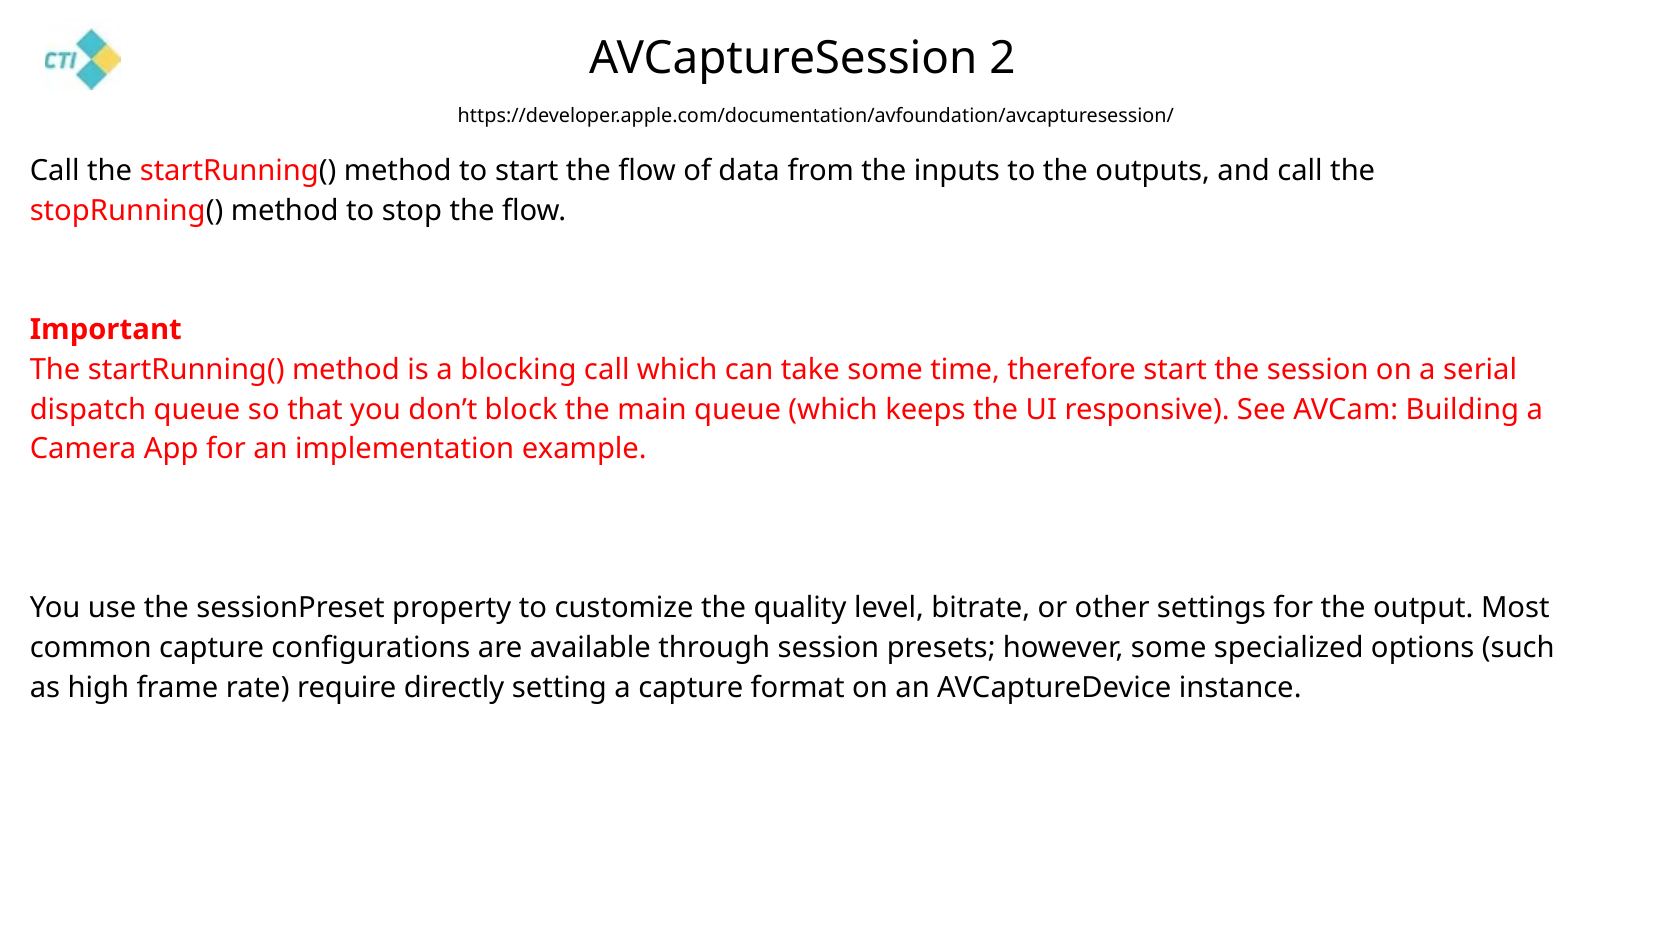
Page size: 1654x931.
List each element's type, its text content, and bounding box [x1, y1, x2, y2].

text_box AVCaptureSession 2 [225, 17, 1381, 136]
picture [45, 18, 121, 91]
text_box https://developer.apple.com/documentation/avfoundation/avcapturesession/ [442, 93, 1411, 142]
text_box Call the startRunning() method to start the flow of data from the inputs to the outputs, and call the stopRunning() method to stop the flow. Important The startRunning() method is a blocking call which can take some time, therefore start the session on a serial dispatch queue so that you don’t block the main queue (which keeps the UI responsive). See AVCam: Building a Camera App for an implementation example. You use the sessionPreset property to customize the quality level, bitrate, or other settings for the output. Most common capture configurations are available through session presets; however, some specialized options (such as high frame rate) require directly setting a capture format on an AVCaptureDevice instance. [15, 142, 1591, 916]
